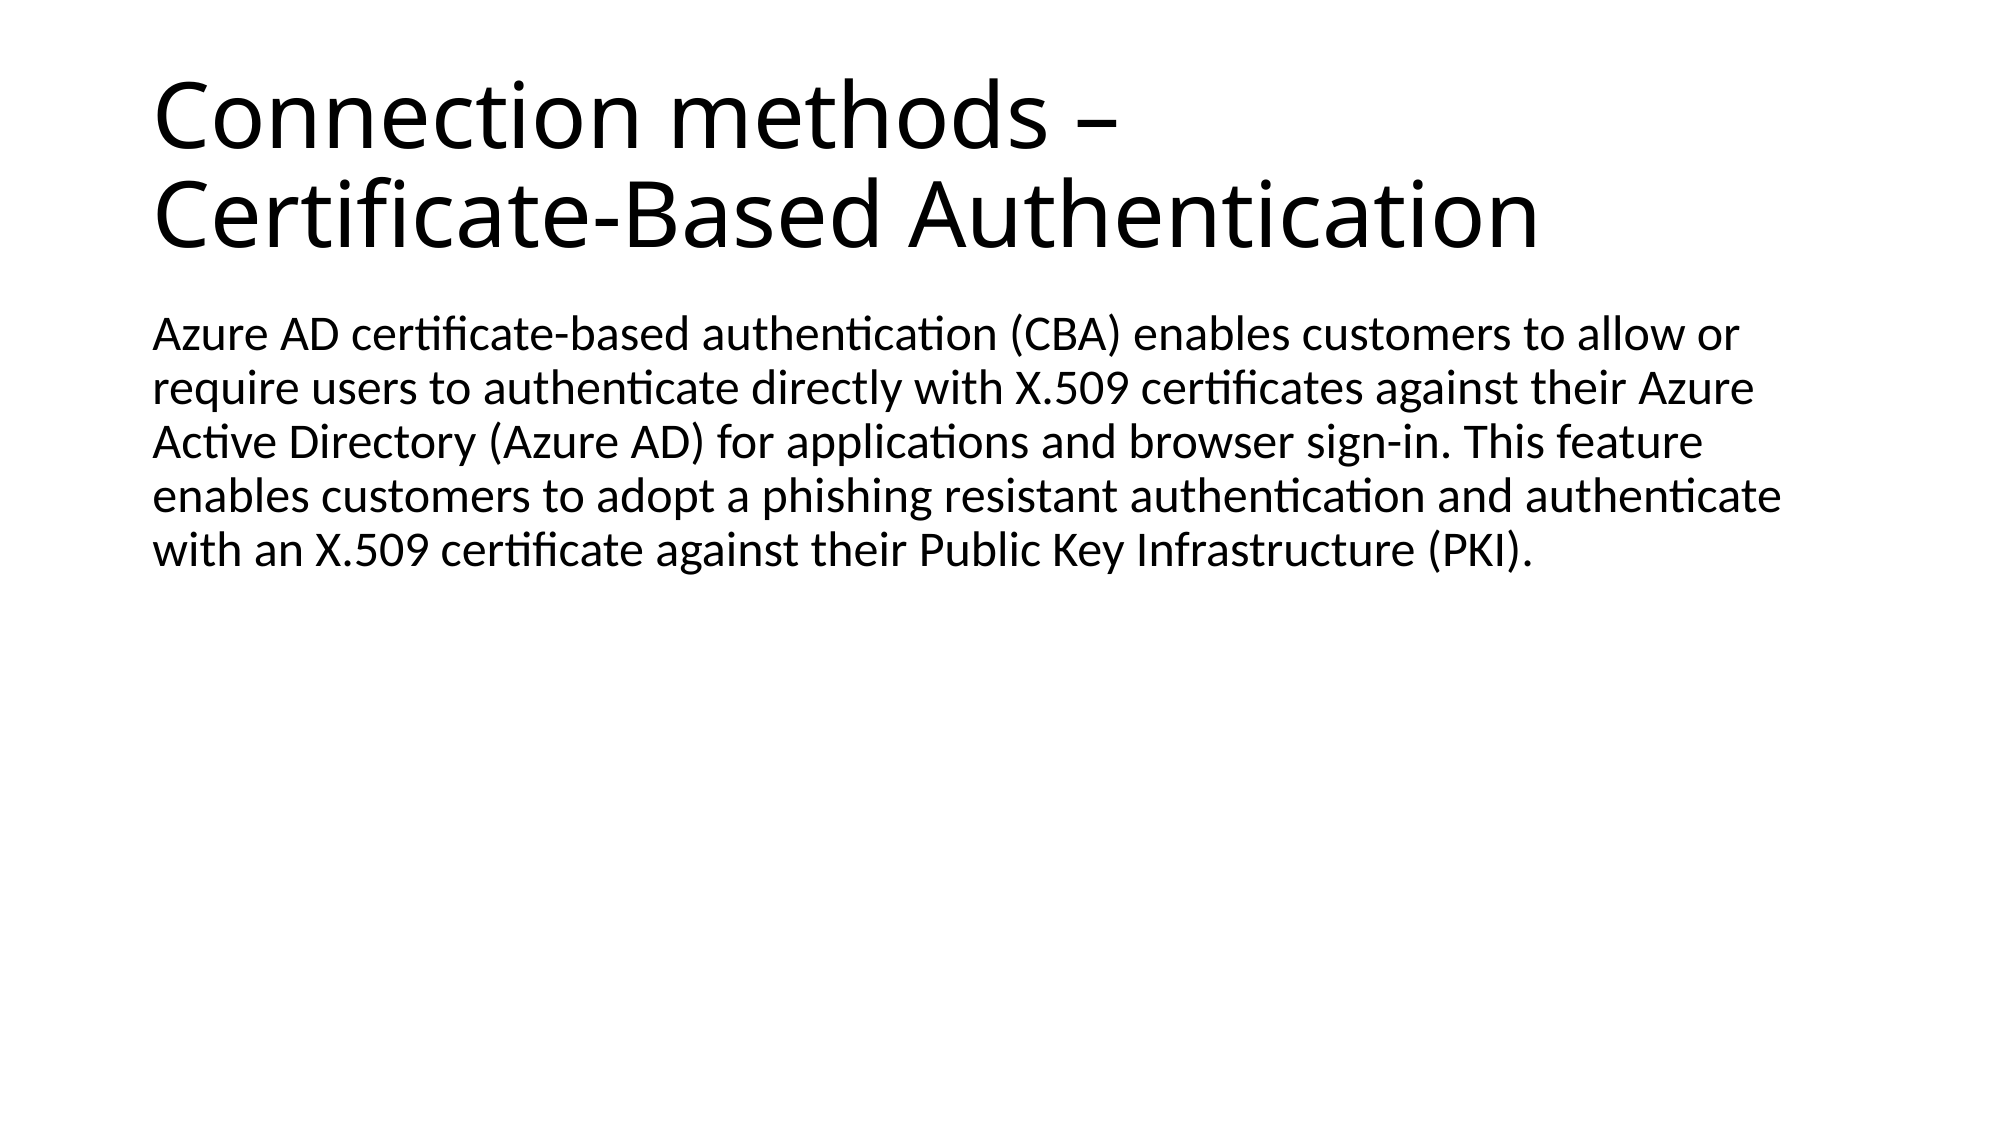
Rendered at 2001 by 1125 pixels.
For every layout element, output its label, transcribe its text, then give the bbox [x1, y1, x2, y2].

list Azure AD certificate-based authentication (CBA) enables customers to allow or require users to authenticate directly with X.509 certificates against their Azure Active Directory (Azure AD) for applications and browser sign-in. This feature enables customers to adopt a phishing resistant authentication and authenticate with an X.509 certificate against their Public Key Infrastructure (PKI). [137, 299, 1863, 1014]
title Connection methods – Certificate-Based Authentication [137, 59, 1863, 278]
